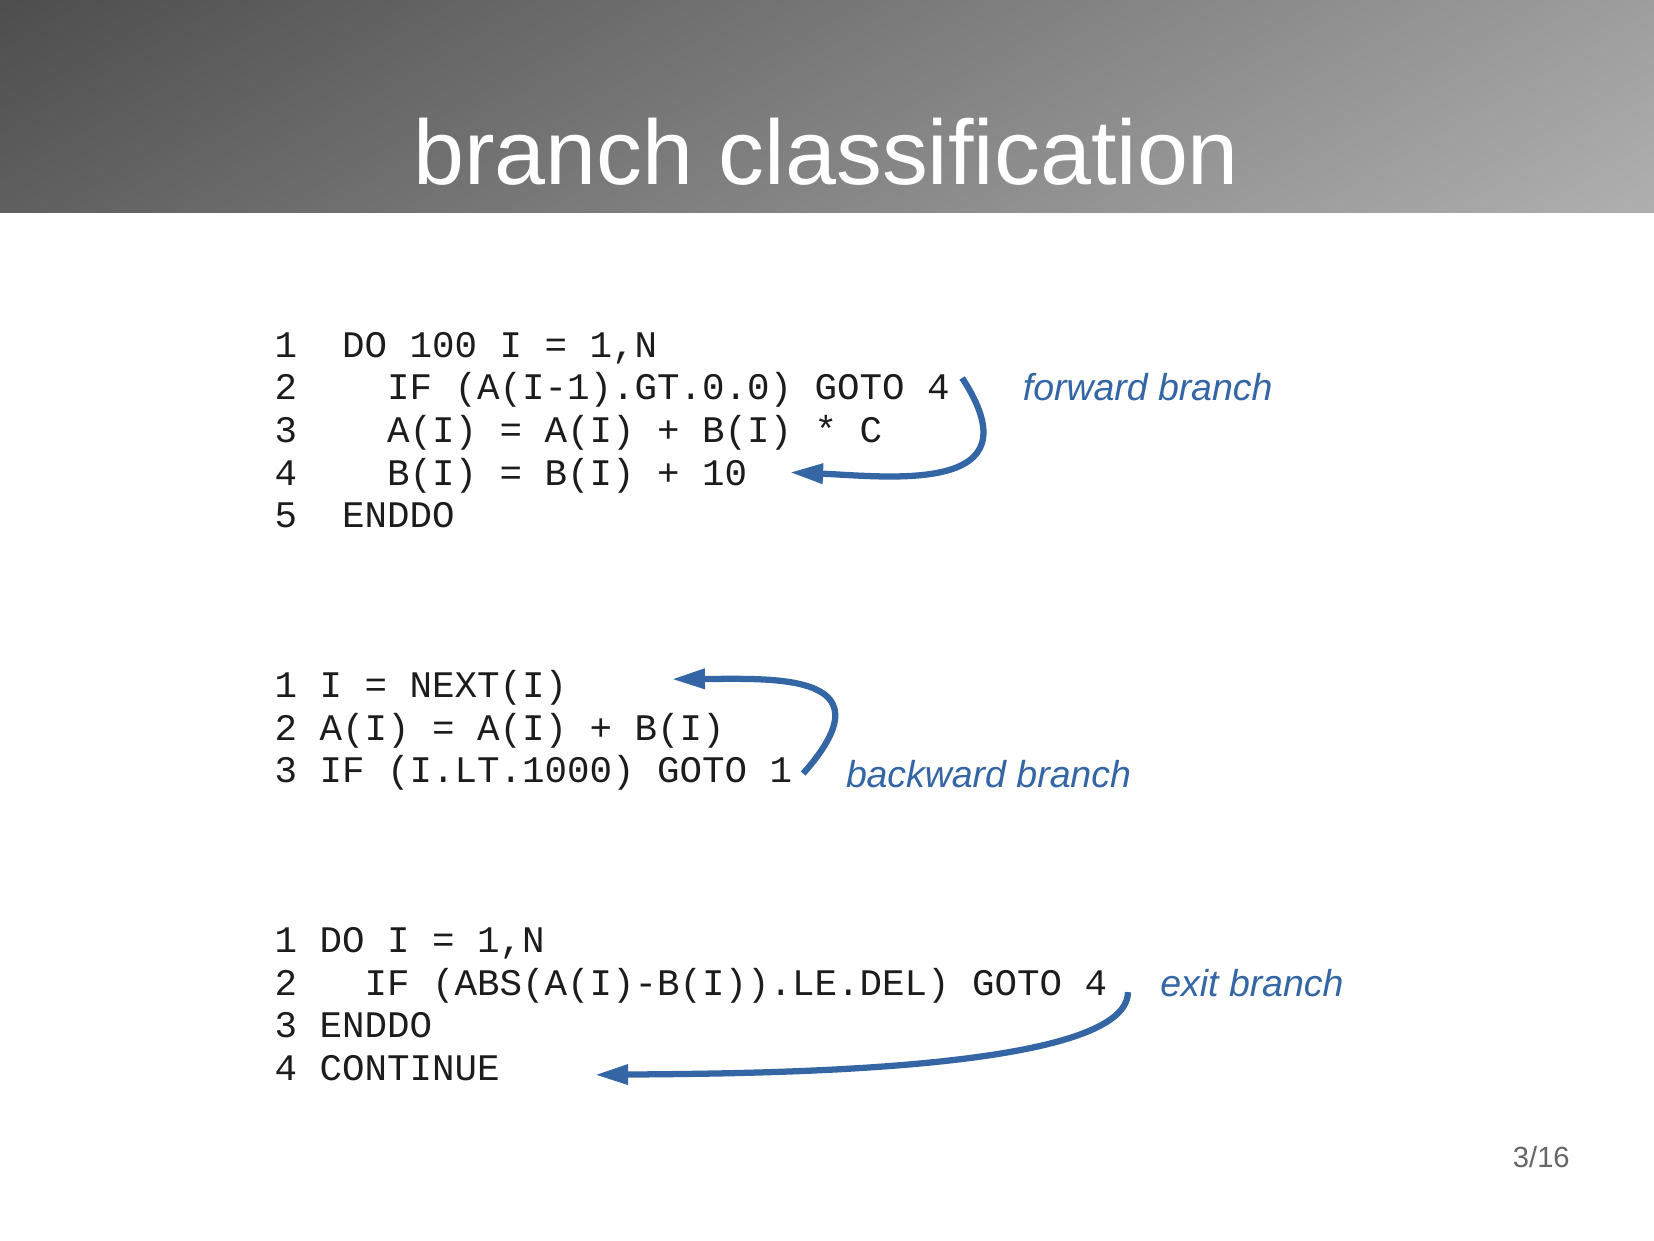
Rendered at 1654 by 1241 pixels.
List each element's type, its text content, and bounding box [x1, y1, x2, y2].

text_box [0, 0, 1654, 213]
text_box backward branch [831, 746, 1146, 804]
text_box <číslo>/16 [1346, 1133, 1654, 1182]
text_box forward branch [1008, 358, 1288, 416]
text_box 1 DO 100 I = 1,N 2 IF (A(I-1).GT.0.0) GOTO 4 3 A(I) = A(I) + B(I) * C 4 B(I) = B(I) + 10 5 ENDDO 1 I = NEXT(I) 2 A(I) = A(I) + B(I) 3 IF (I.LT.1000) GOTO 1 1 DO I = 1,N 2 IF (ABS(A(I)-B(I)).LE.DEL) GOTO 4 3 ENDDO 4 CONTINUE [259, 318, 1347, 1229]
text_box exit branch [1145, 955, 1359, 1013]
title branch classification [82, 49, 1571, 257]
